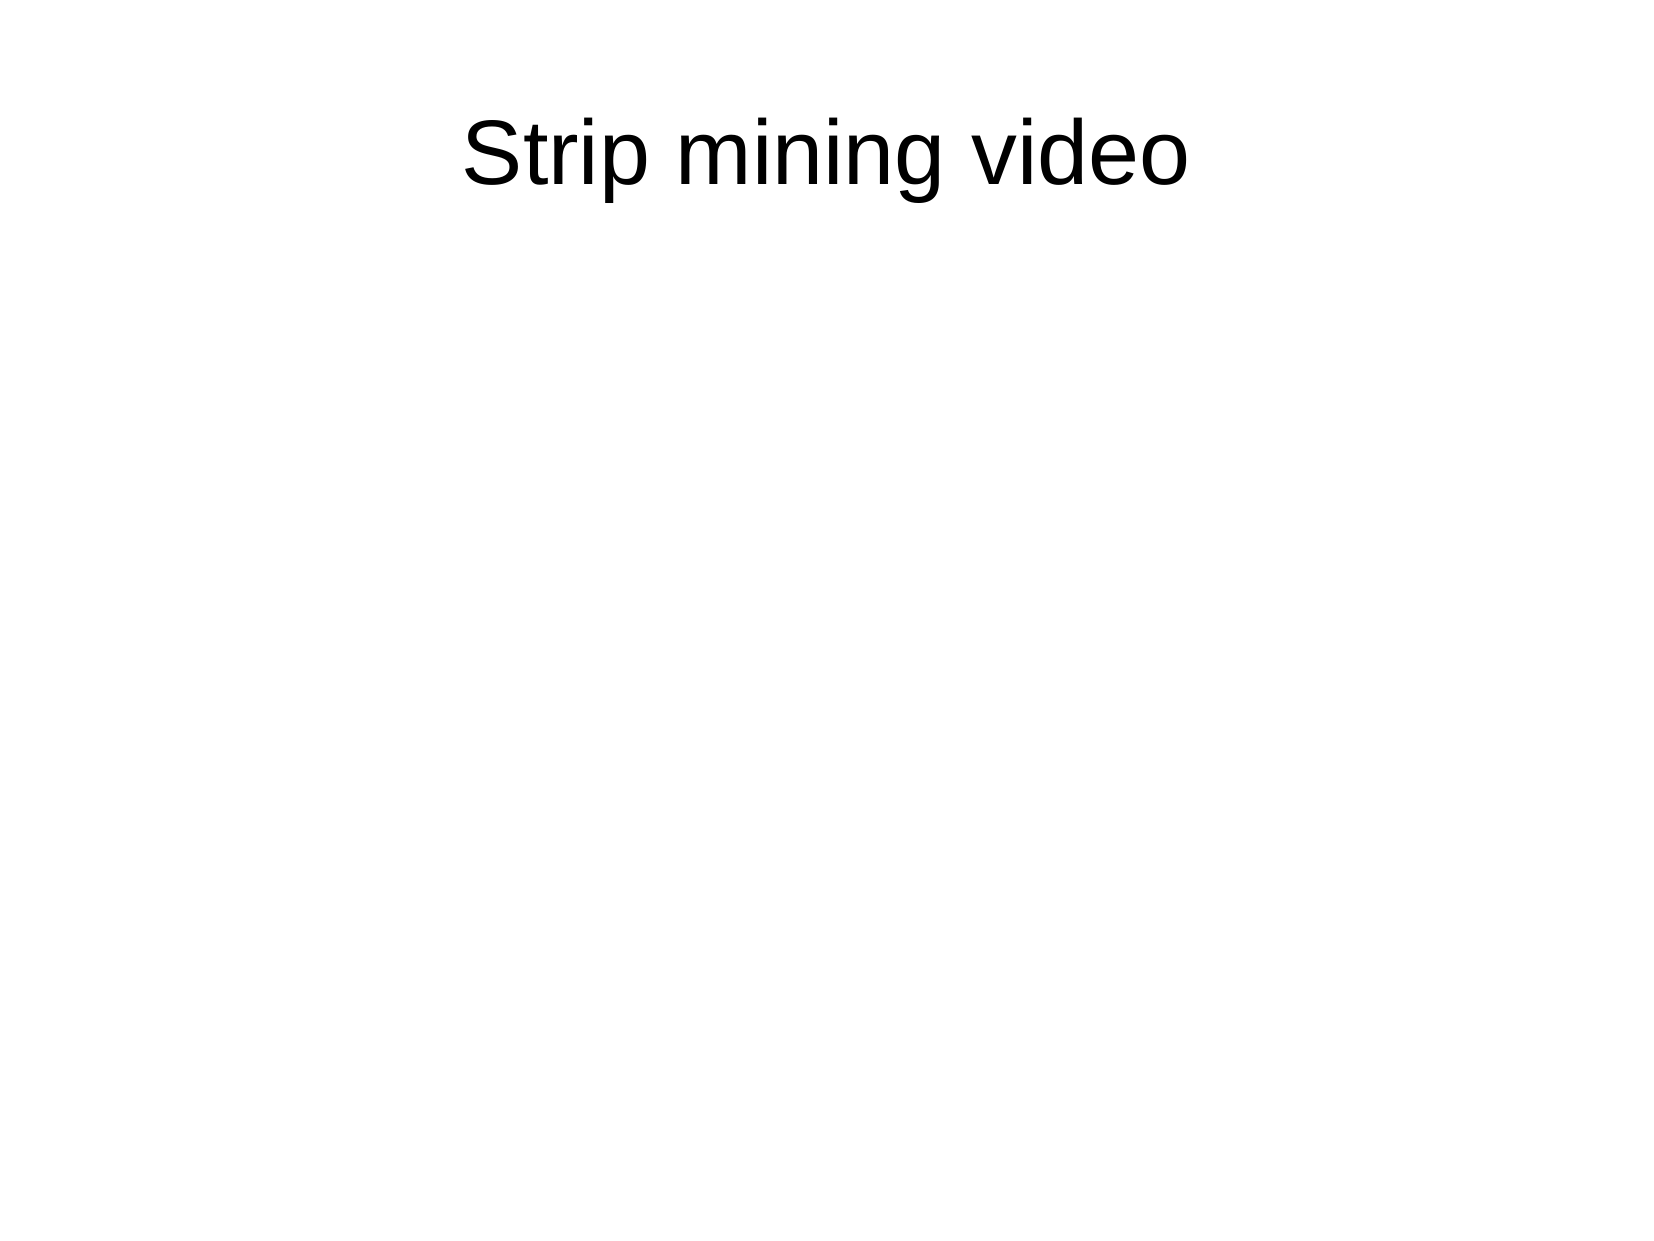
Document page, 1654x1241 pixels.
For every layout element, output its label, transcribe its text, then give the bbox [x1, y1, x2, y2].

title Strip mining video [82, 49, 1571, 257]
